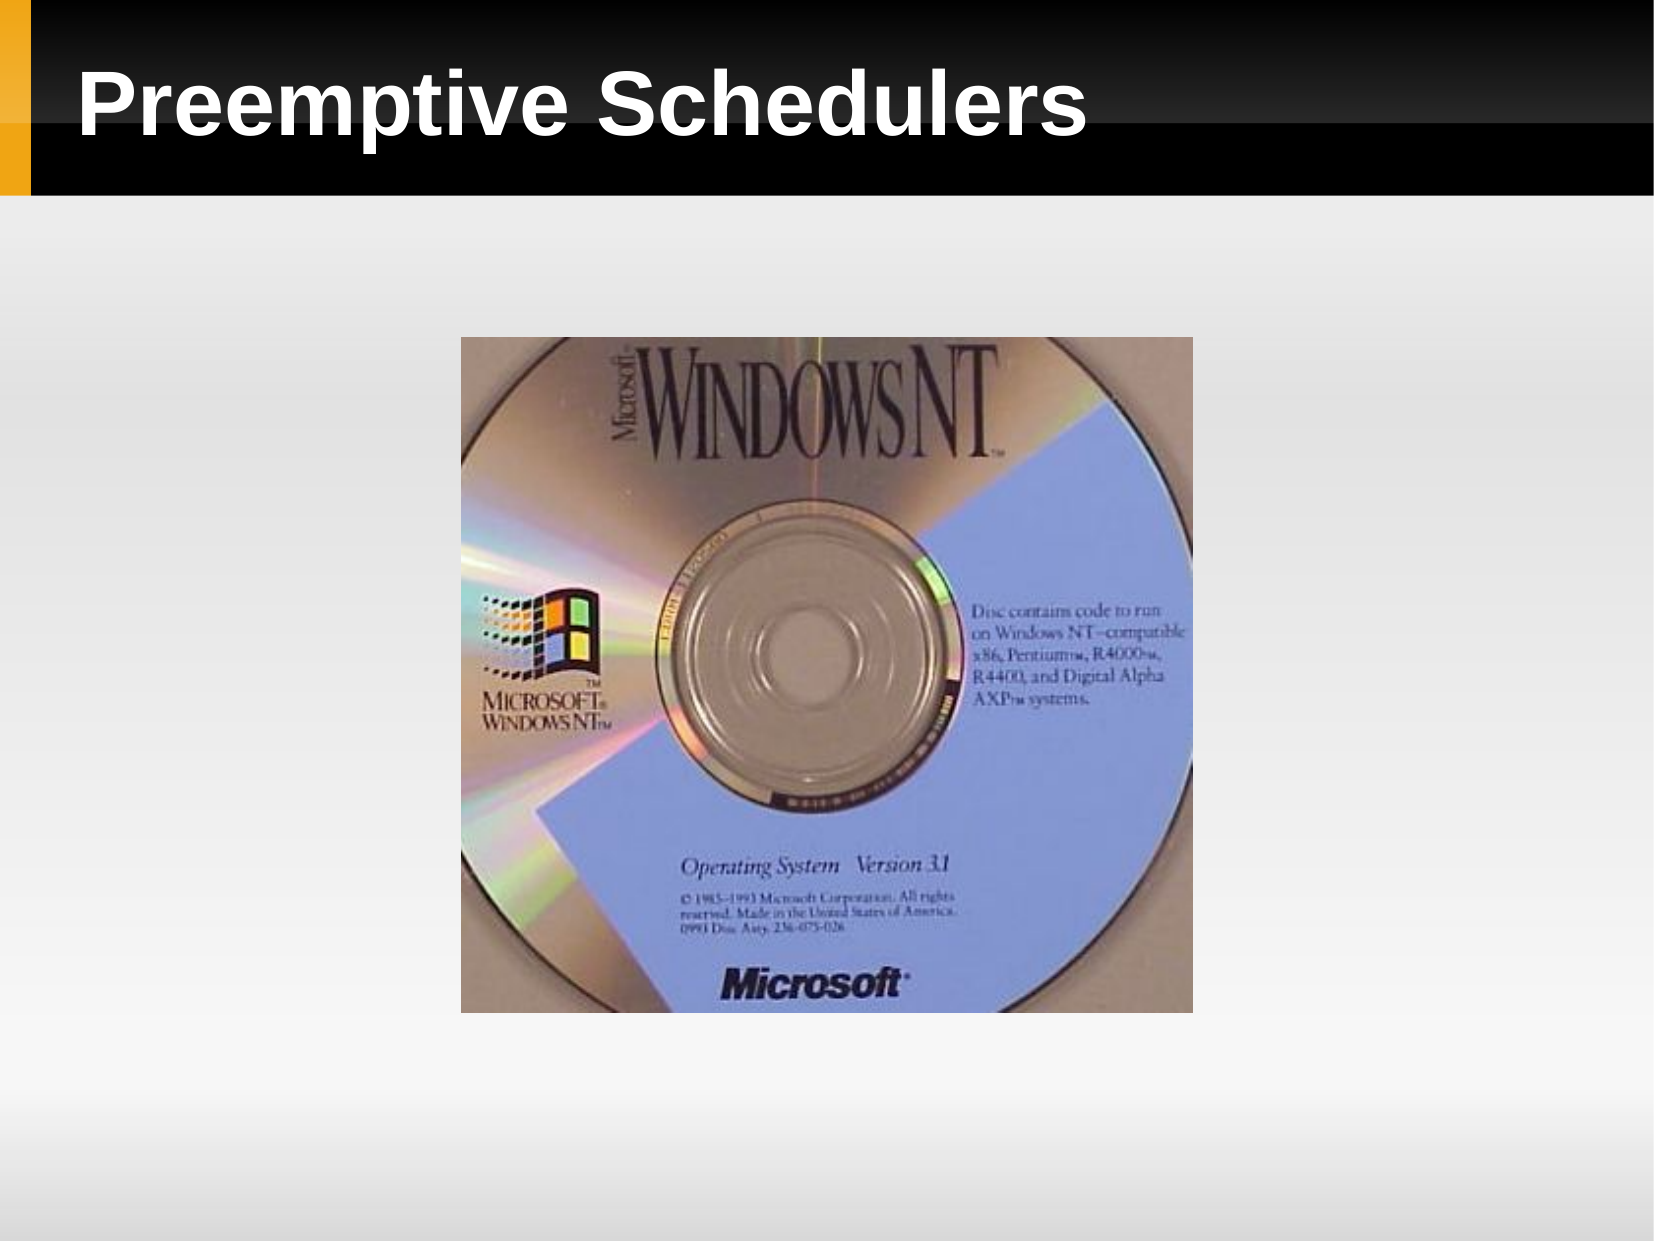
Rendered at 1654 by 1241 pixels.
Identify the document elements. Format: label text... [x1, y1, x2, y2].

title Preemptive Schedulers [76, 0, 1565, 208]
picture [0, 0, 1654, 1241]
